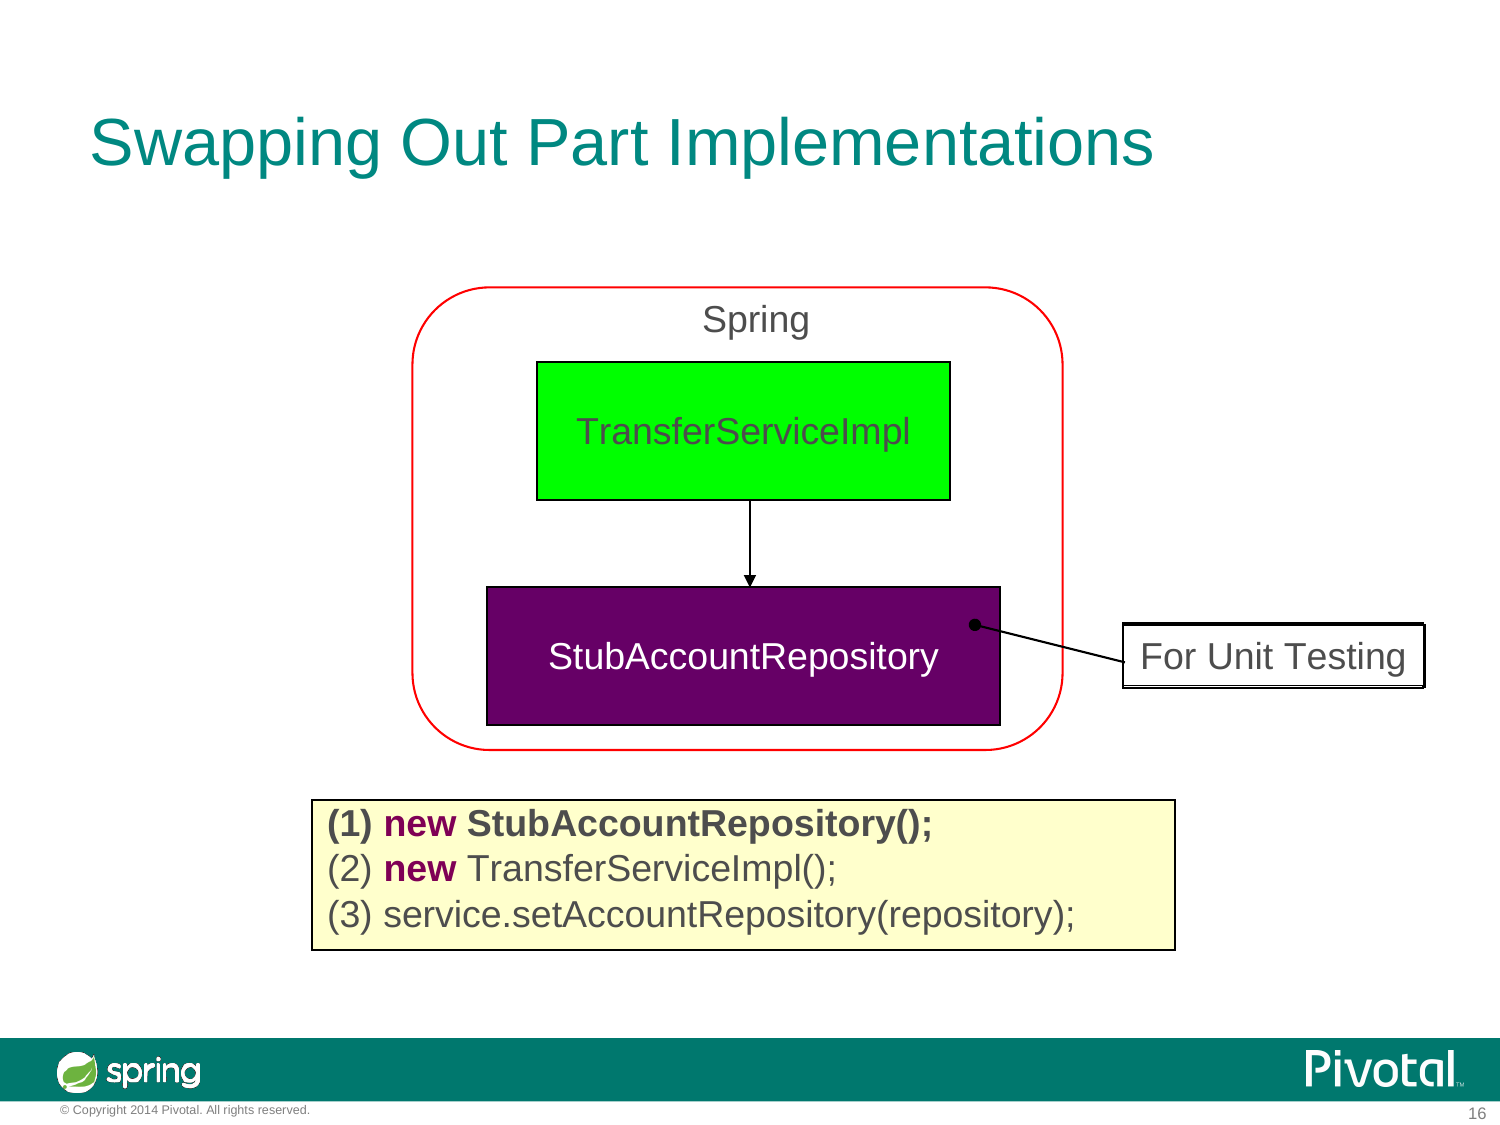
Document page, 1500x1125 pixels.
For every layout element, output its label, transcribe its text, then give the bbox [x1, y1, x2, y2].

text_box StubAccountRepository [487, 624, 1000, 686]
text_box [487, 587, 1000, 624]
picture [32, 1041, 210, 1103]
text_box (1) new StubAccountRepository(); (2) new TransferServiceImpl(); (3) service.setAccountRepository(repository); [312, 799, 1175, 950]
text_box For Unit Testing [1123, 624, 1424, 686]
text_box TransferServiceImpl [537, 399, 950, 461]
text_box [487, 686, 1000, 725]
picture [1306, 1050, 1464, 1087]
text_box [537, 362, 950, 399]
text_box Spring [512, 287, 1000, 348]
title Swapping Out Part Implementations [75, 91, 1426, 187]
text_box [537, 461, 950, 500]
